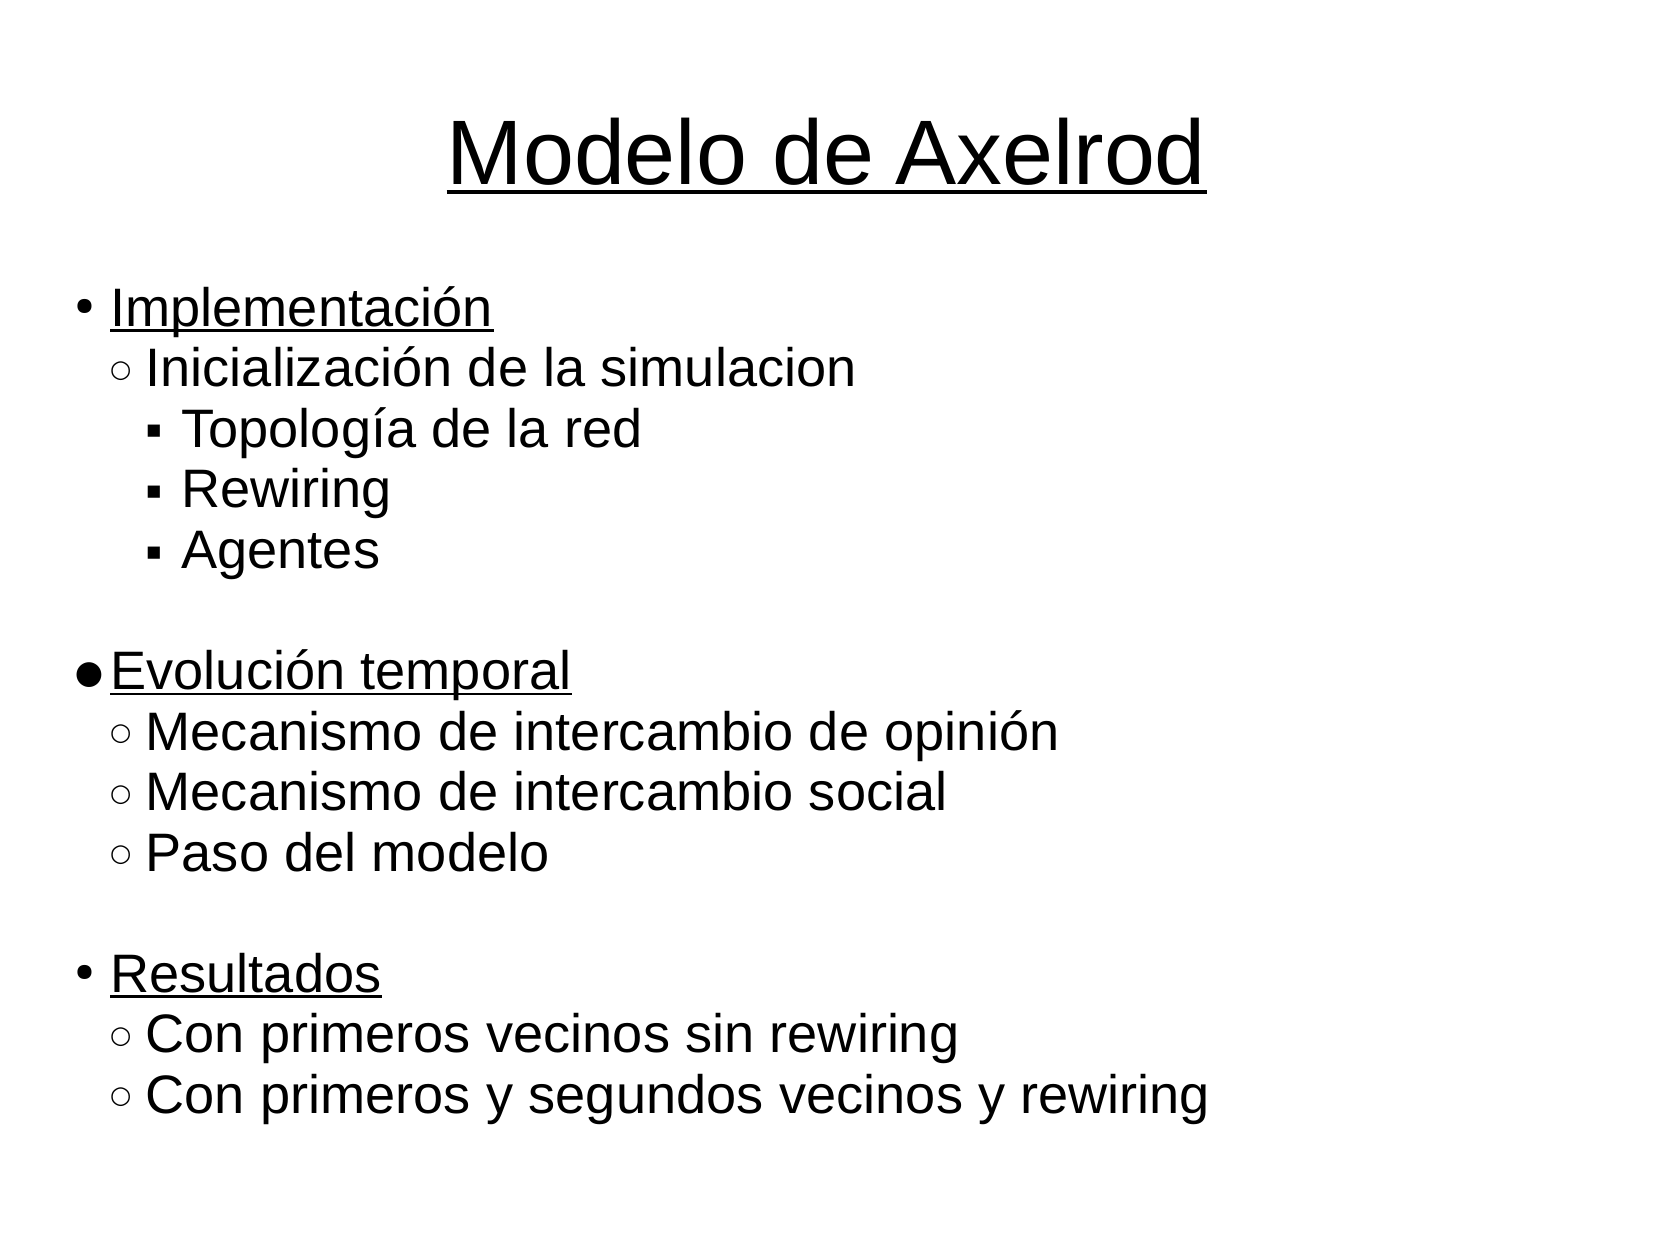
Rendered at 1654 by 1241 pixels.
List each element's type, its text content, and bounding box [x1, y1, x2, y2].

text_box Implementación Inicialización de la simulacion Topología de la red Rewiring Agentes Evolución temporal Mecanismo de intercambio de opinión Mecanismo de intercambio social Paso del modelo Resultados Con primeros vecinos sin rewiring Con primeros y segundos vecinos y rewiring [60, 270, 1621, 1133]
title Modelo de Axelrod [82, 49, 1571, 257]
